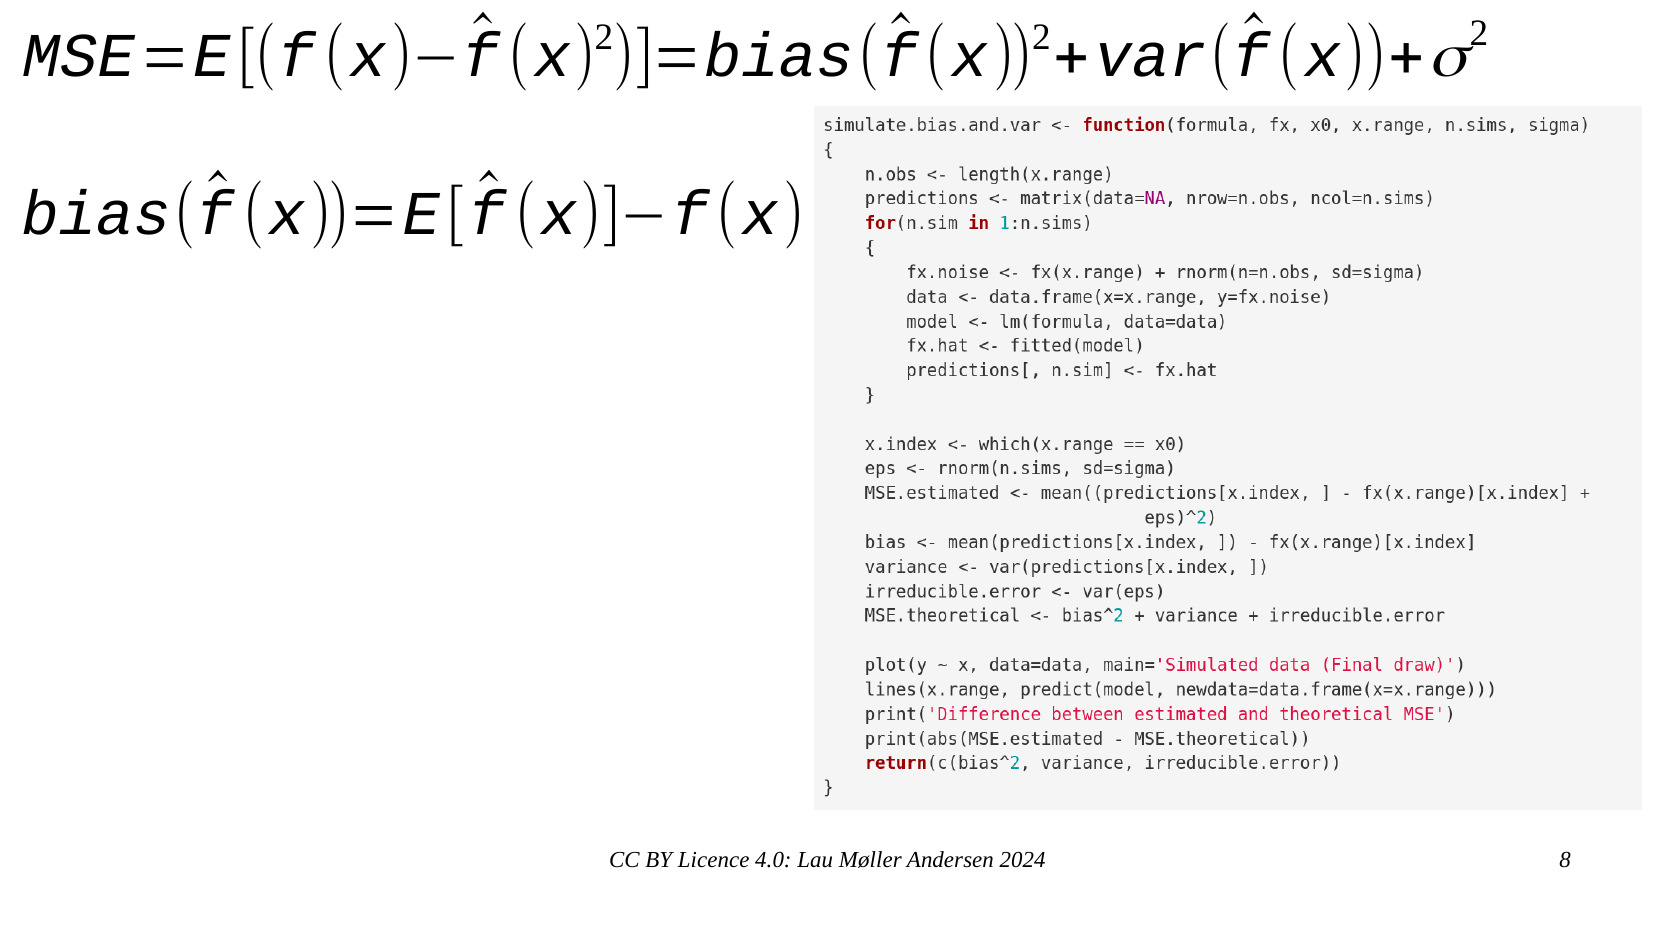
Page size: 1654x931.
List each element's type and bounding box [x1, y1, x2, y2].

chart [14, 9, 1495, 253]
picture [814, 106, 1642, 810]
